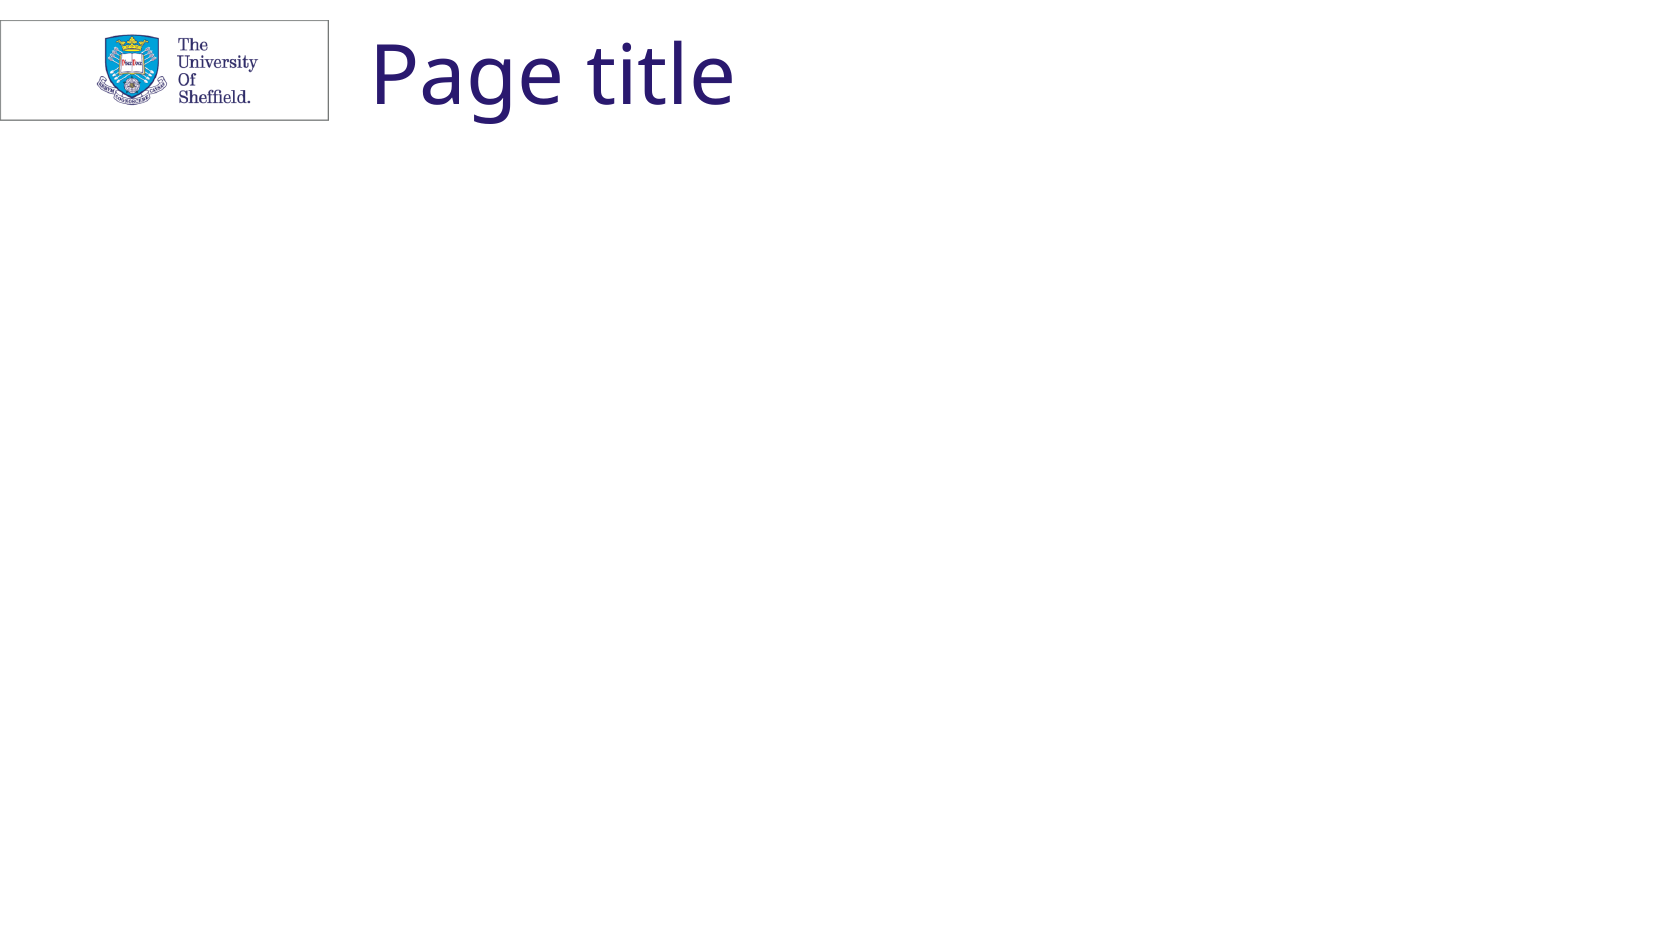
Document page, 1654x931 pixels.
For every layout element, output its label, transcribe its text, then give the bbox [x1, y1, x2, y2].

picture [0, 20, 329, 121]
title Page title [354, 23, 1630, 119]
